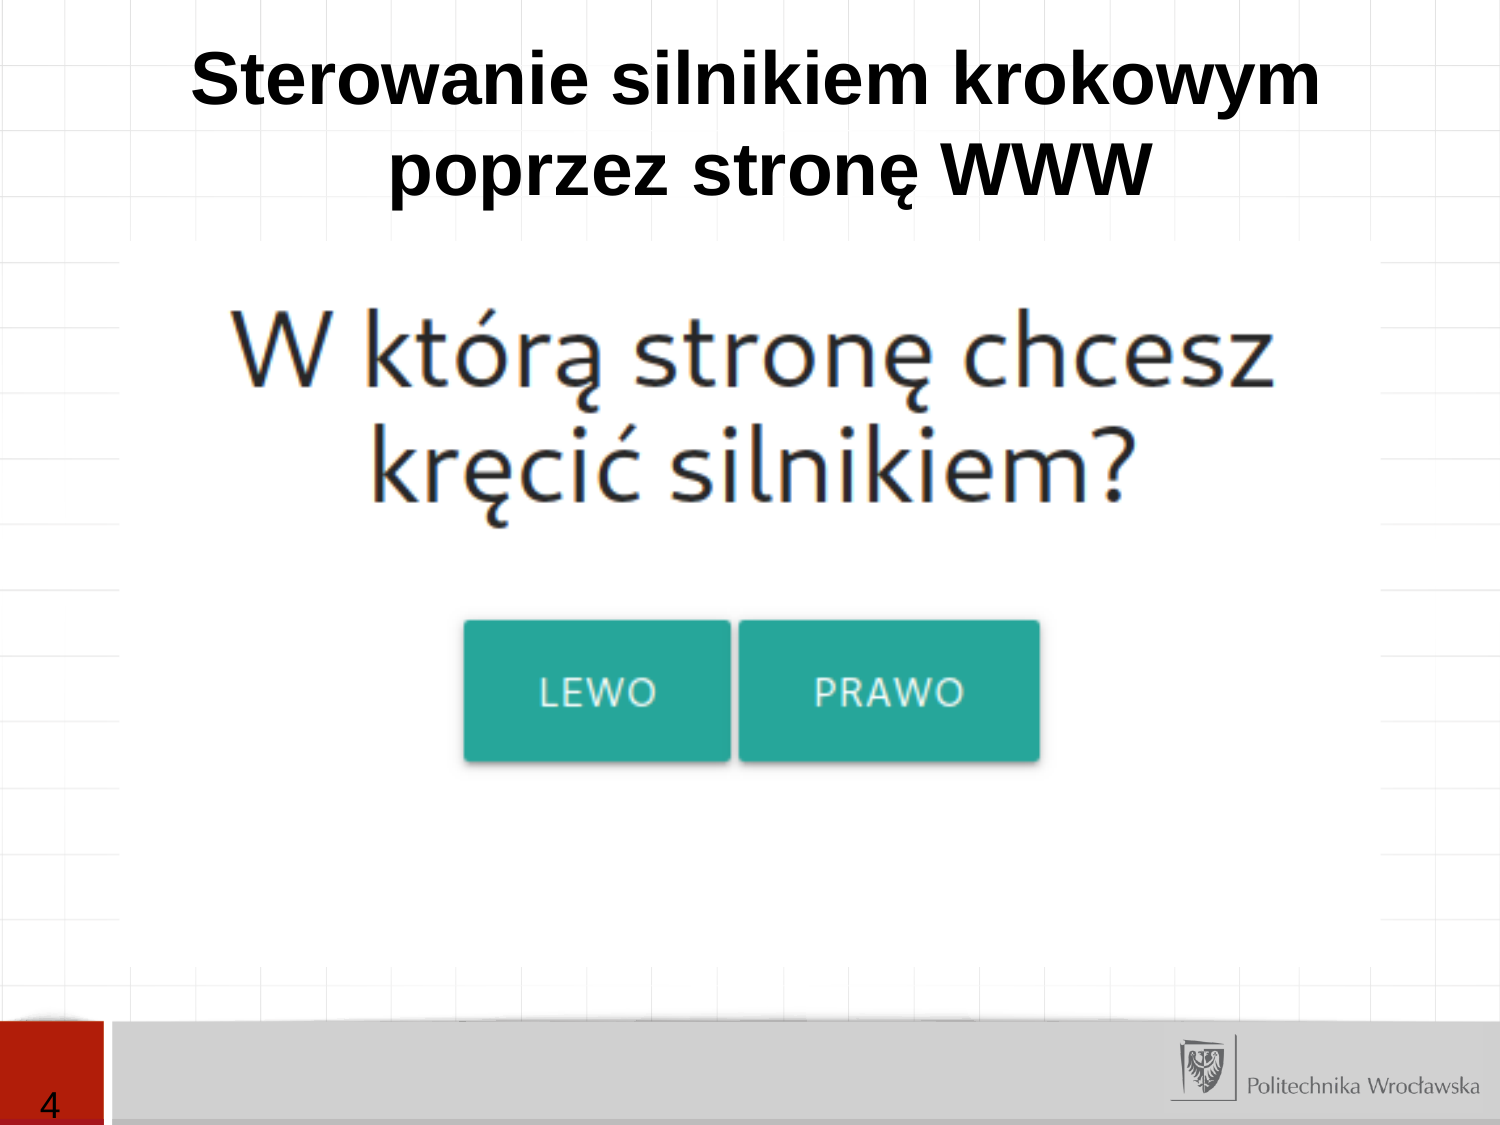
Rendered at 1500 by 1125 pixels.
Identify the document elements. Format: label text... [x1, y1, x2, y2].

list Sterowanie silnikiem krokowym poprzez stronę WWW [19, 20, 1481, 220]
picture [0, 0, 1500, 1125]
